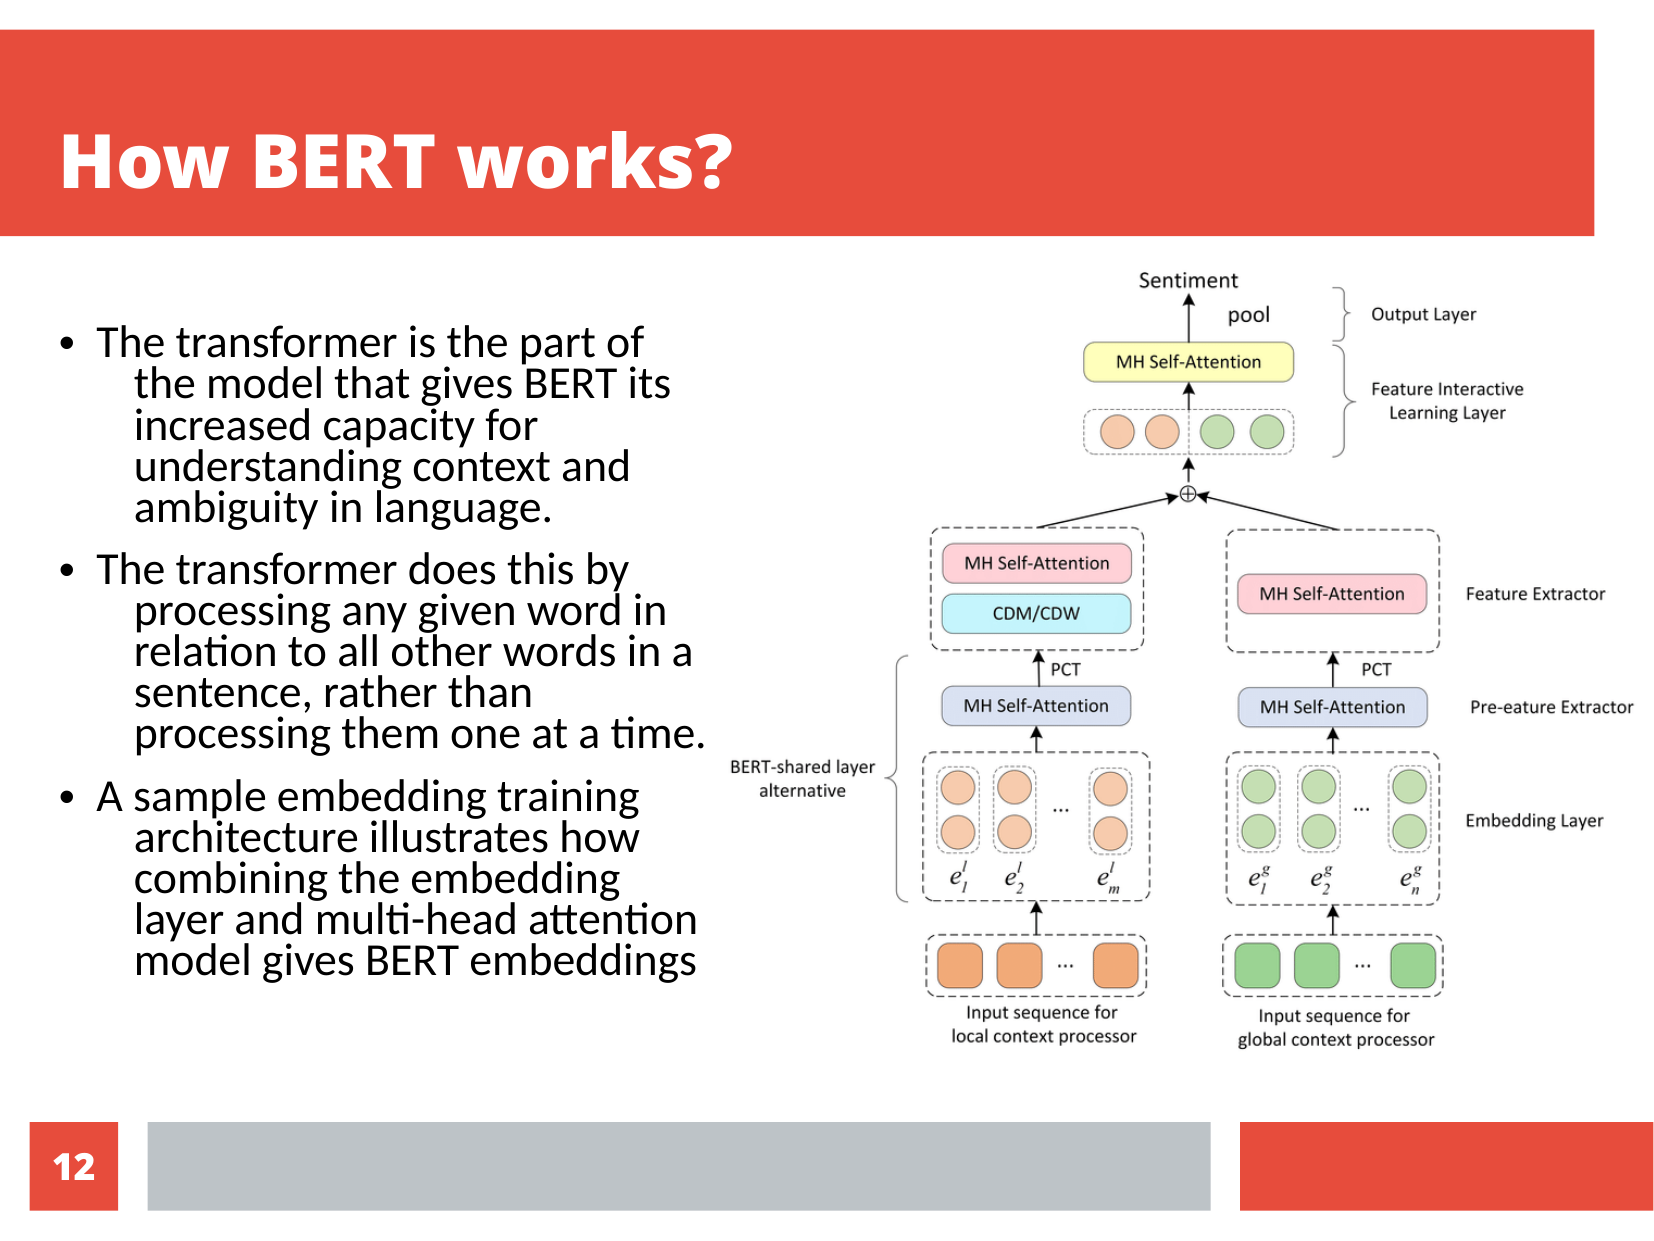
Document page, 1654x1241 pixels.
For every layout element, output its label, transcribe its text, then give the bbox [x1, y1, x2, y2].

list The transformer is the part of the model that gives BERT its increased capacity for understanding context and ambiguity in language. The transformer does this by processing any given word in relation to all other words in a sentence, rather than processing them one at a time. A sample embedding training architecture illustrates how combining the embedding layer and multi-head attention model gives BERT embeddings [59, 324, 709, 1093]
title How BERT works? [59, 59, 1595, 207]
picture [720, 259, 1644, 1061]
